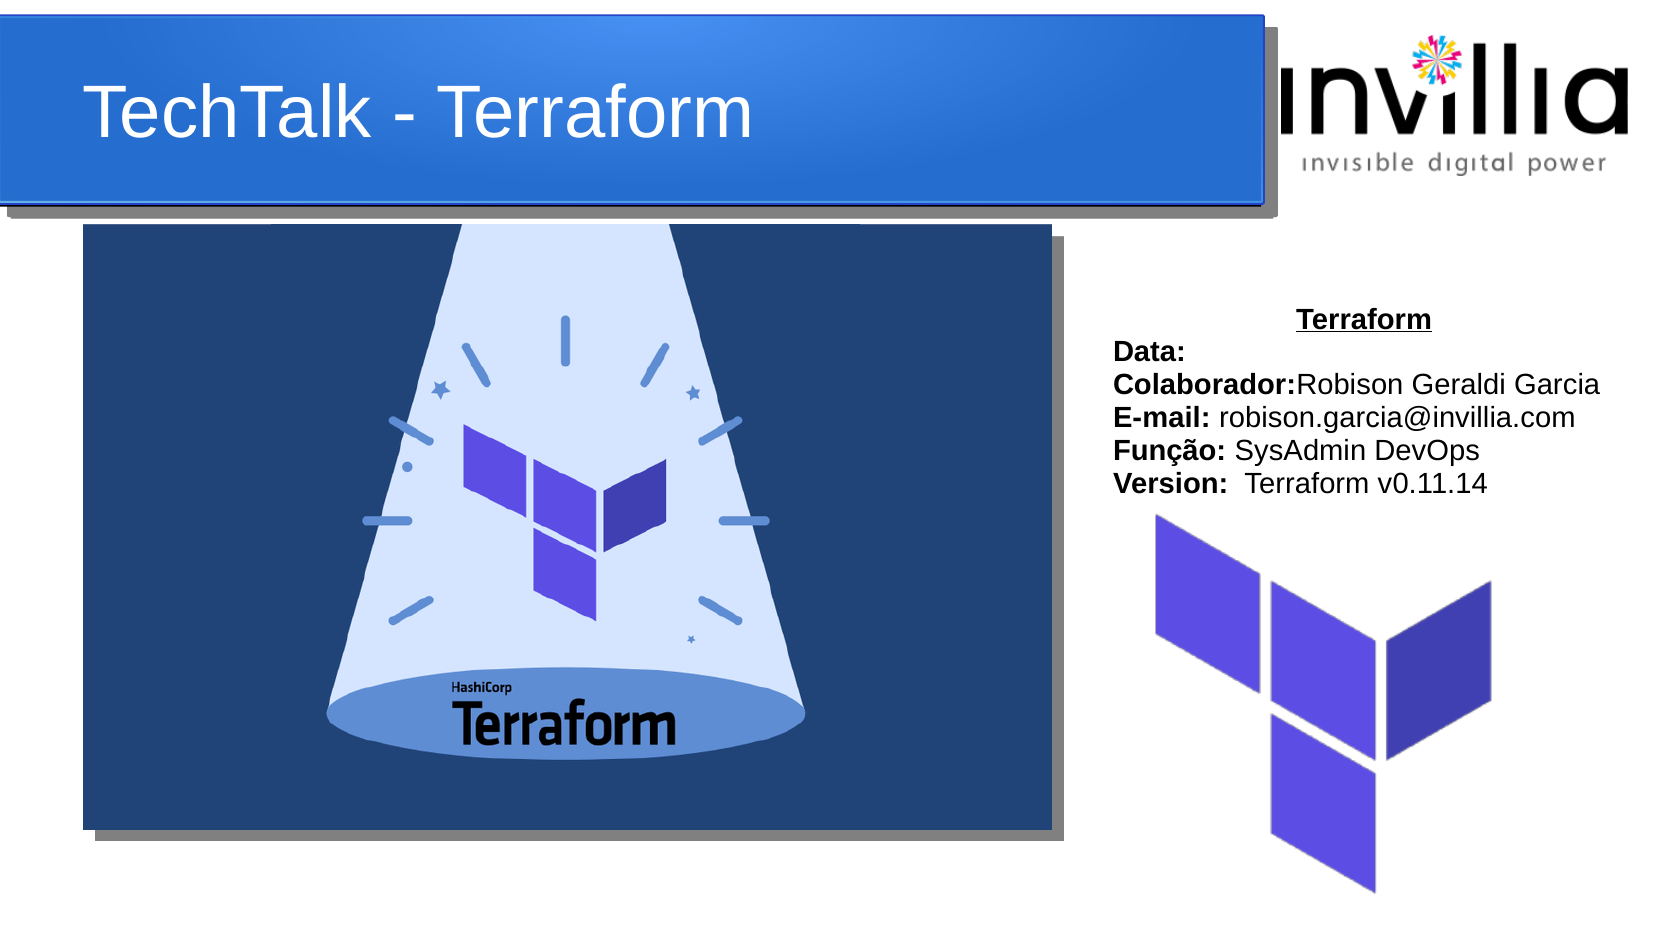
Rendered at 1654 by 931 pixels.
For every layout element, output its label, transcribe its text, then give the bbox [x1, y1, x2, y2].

text_box Terraform Data: Colaborador:Robison Geraldi Garcia E-mail: robison.garcia@invillia.com Função: SysAdmin DevOps Version: Terraform v0.11.14 [1098, 295, 1630, 591]
title TechTalk - Terraform [82, 35, 1235, 189]
picture [1109, 484, 1548, 922]
picture [83, 224, 1052, 830]
picture [1281, 35, 1629, 176]
